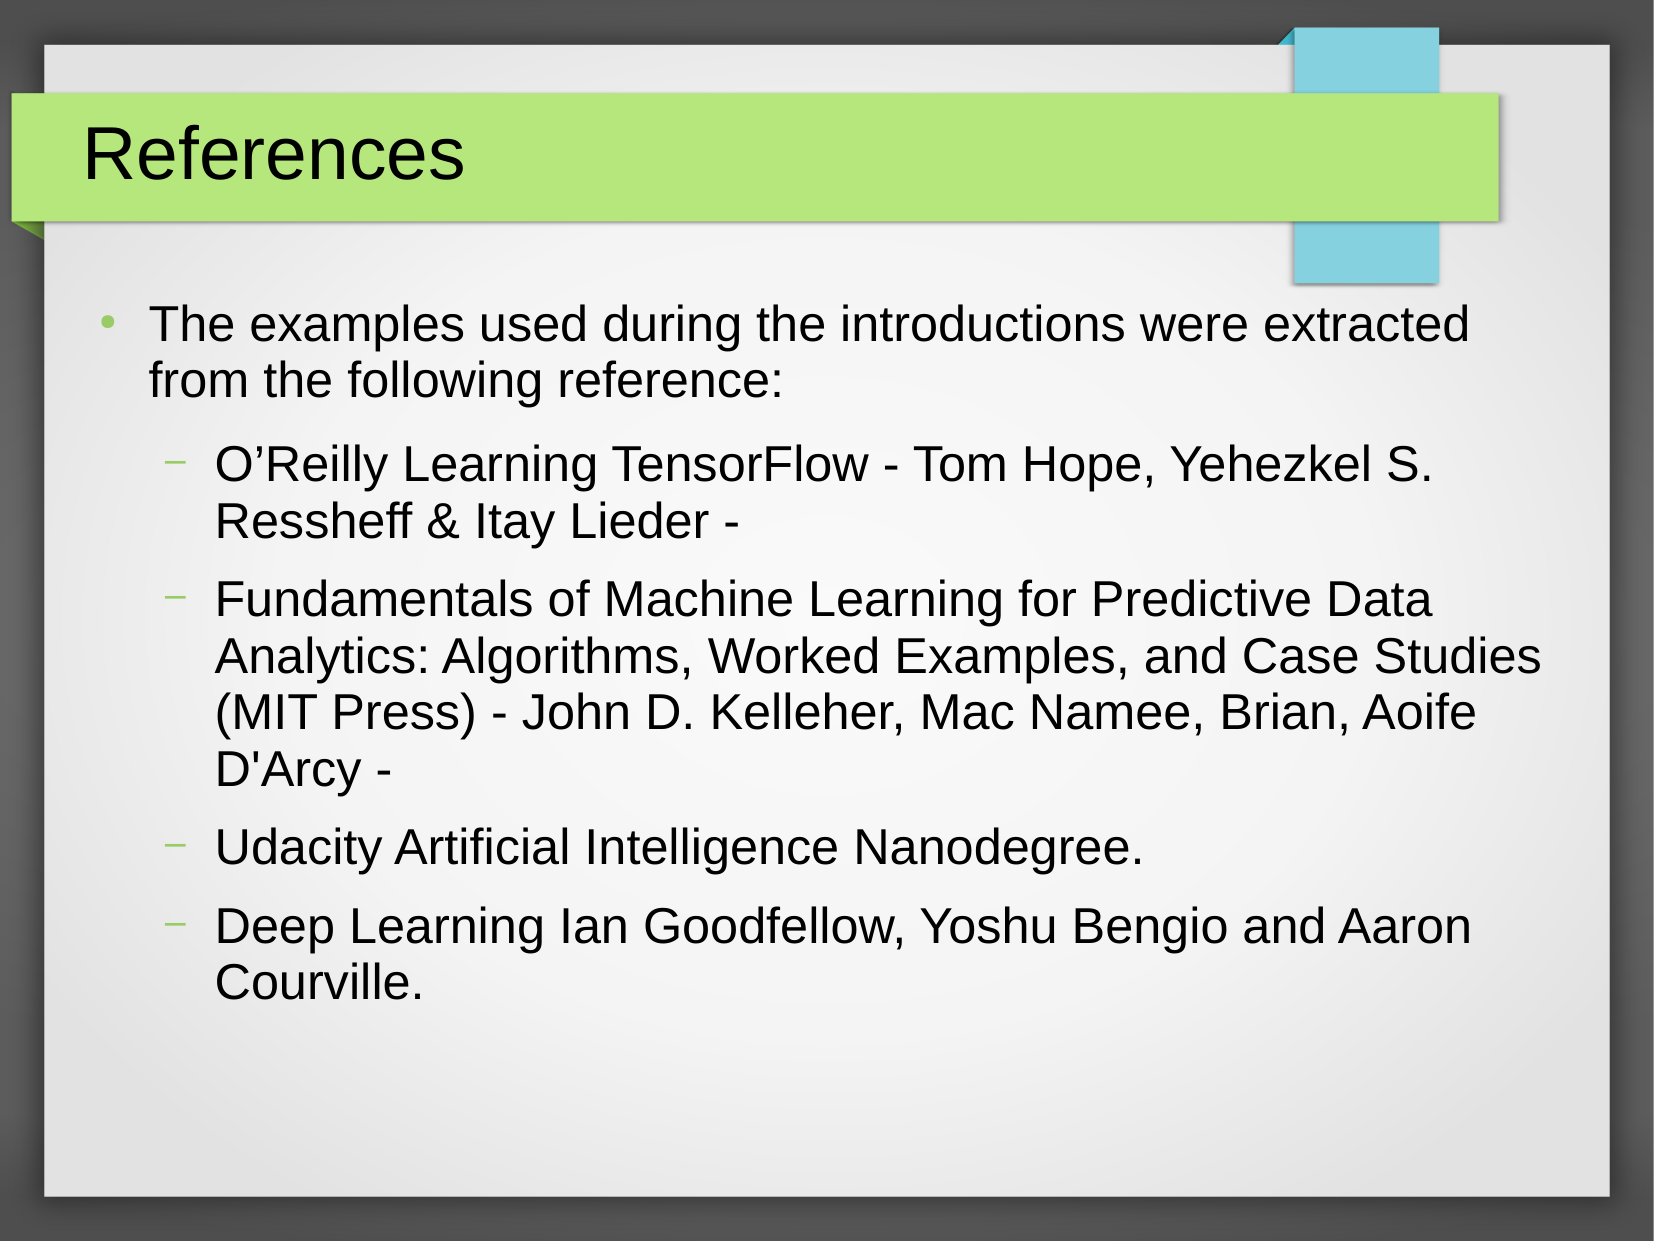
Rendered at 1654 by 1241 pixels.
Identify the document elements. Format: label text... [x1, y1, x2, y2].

picture [0, 0, 1654, 1241]
title References [82, 94, 1264, 213]
list The examples used during the introductions were extracted from the following reference: O’Reilly Learning TensorFlow - Tom Hope, Yehezkel S. Ressheff & Itay Lieder - Fundamentals of Machine Learning for Predictive Data Analytics: Algorithms, Worked Examples, and Case Studies (MIT Press) - John D. Kelleher, Mac Namee, Brian, Aoife D'Arcy - Udacity Artificial Intelligence Nanodegree. Deep Learning Ian Goodfellow, Yoshu Bengio and Aaron Courville. [82, 295, 1571, 1015]
